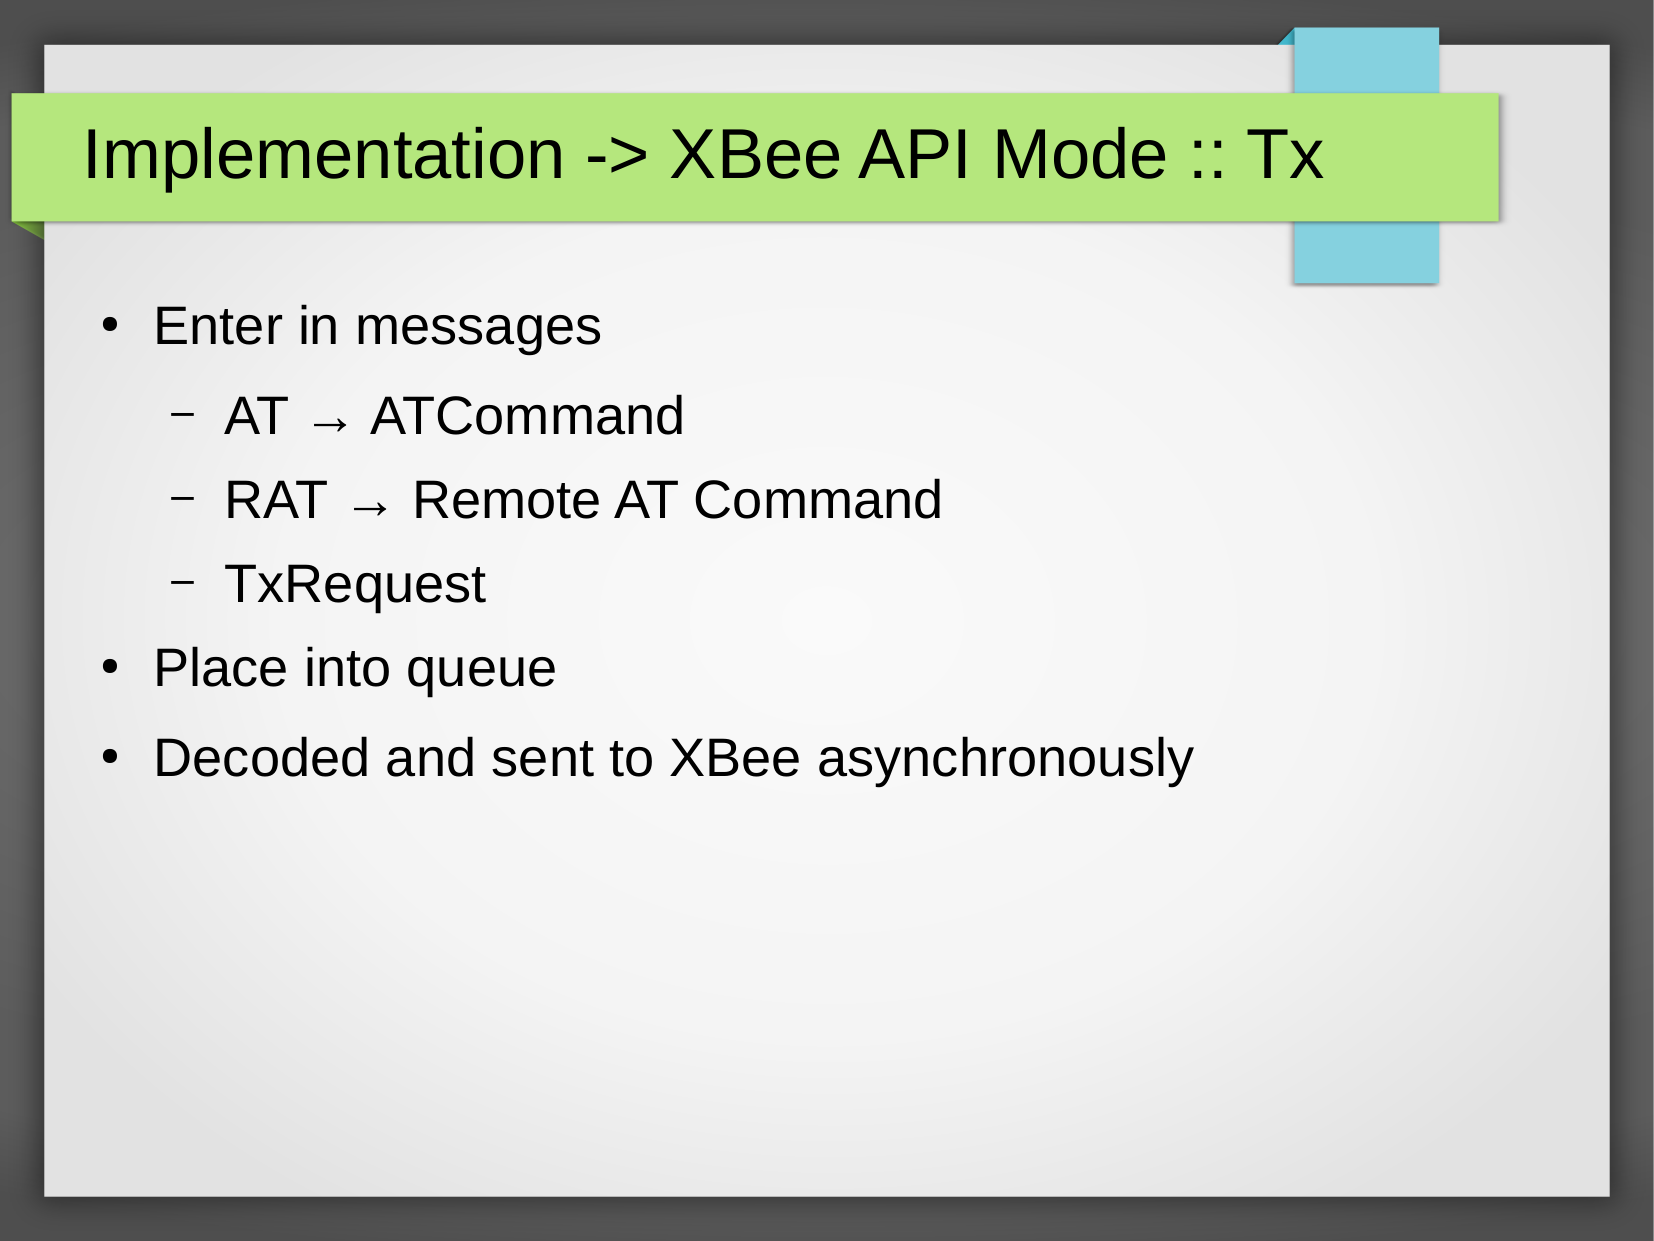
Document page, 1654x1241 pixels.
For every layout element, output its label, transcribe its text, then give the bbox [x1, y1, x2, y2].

title Implementation -> XBee API Mode :: Tx [82, 74, 1456, 233]
picture [0, 0, 1654, 1241]
list Enter in messages AT → ATCommand RAT → Remote AT Command TxRequest Place into queue Decoded and sent to XBee asynchronously [82, 295, 1571, 1015]
